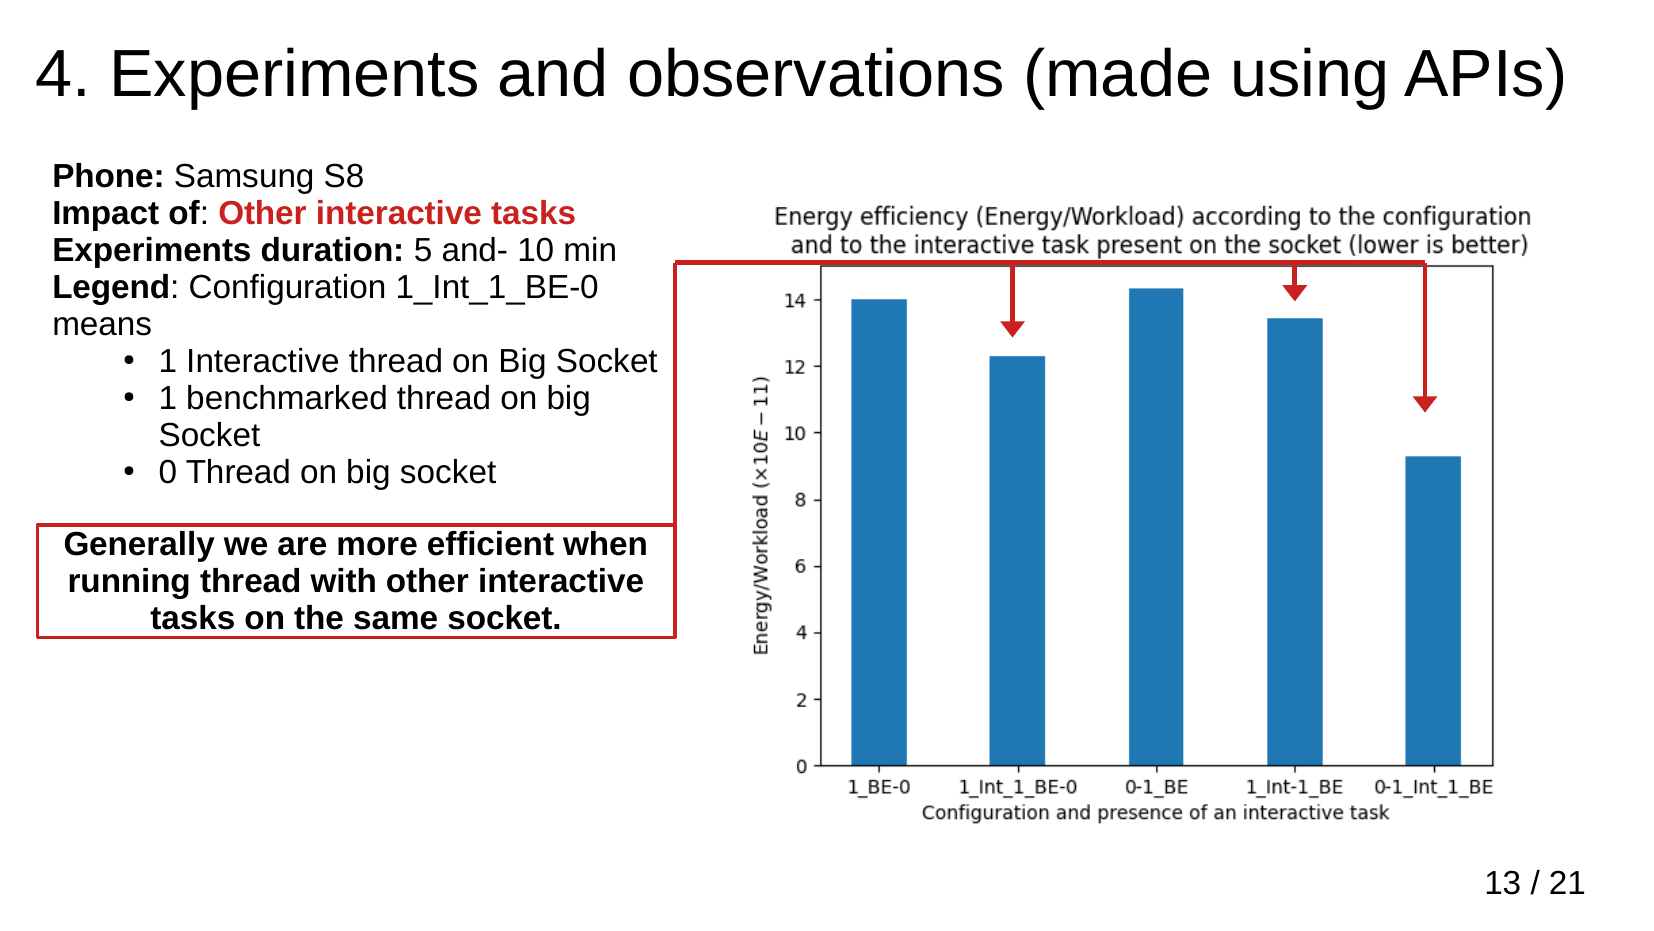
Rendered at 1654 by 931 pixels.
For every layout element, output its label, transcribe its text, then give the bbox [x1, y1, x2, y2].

text_box Generally we are more efficient when running thread with other interactive tasks on the same socket. [37, 524, 675, 638]
picture [712, 187, 1579, 838]
text_box Phone: Samsung S8 Impact of: Other interactive tasks Experiments duration: 5 and- 10 min Legend: Configuration 1_Int_1_BE-0 means 1 Interactive thread on Big Socket 1 benchmarked thread on big Socket 0 Thread on big socket [37, 150, 676, 524]
title 4. Experiments and observations (made using APIs) [35, 0, 1629, 148]
text_box 13 / 21 [1469, 856, 1654, 927]
